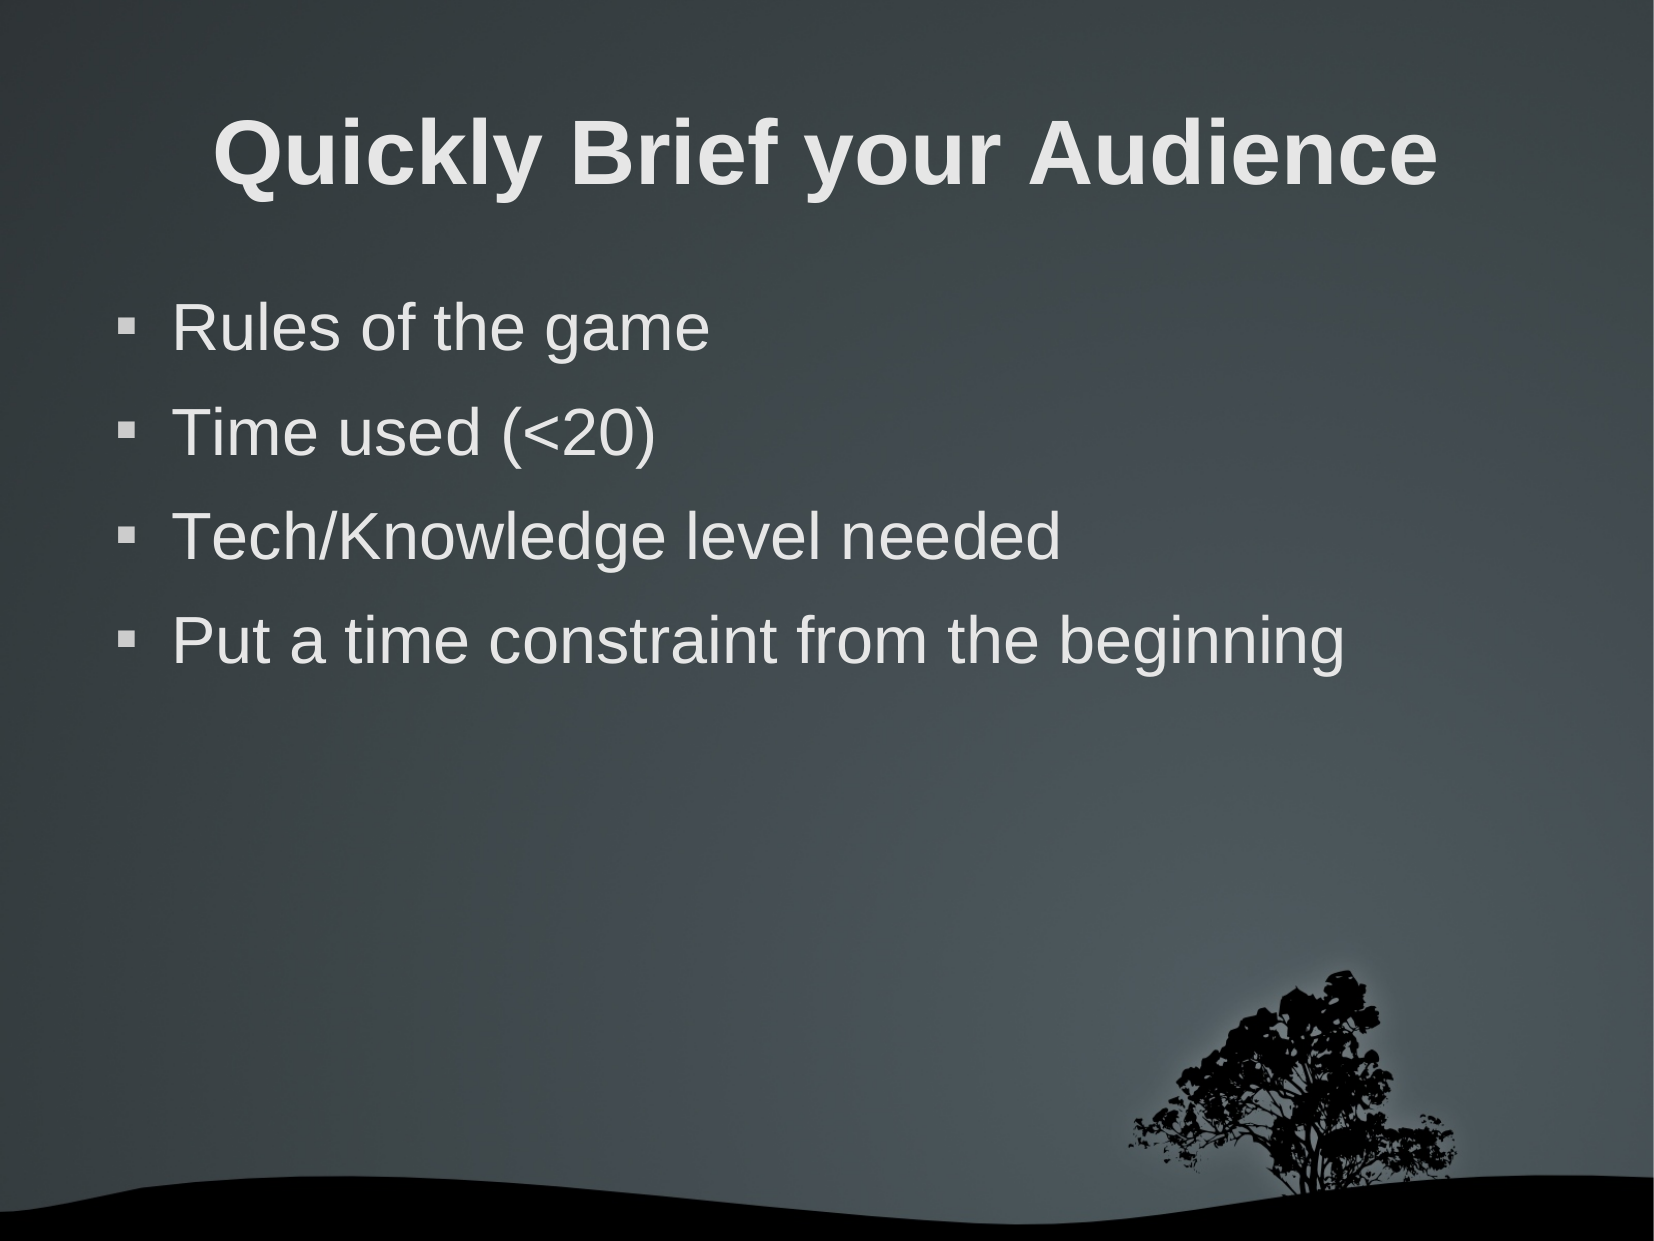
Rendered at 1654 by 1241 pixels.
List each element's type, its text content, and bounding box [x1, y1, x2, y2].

title Quickly Brief your Audience [82, 49, 1571, 257]
list Rules of the game Time used (<20) Tech/Knowledge level needed Put a time constraint from the beginning [82, 290, 1571, 1109]
picture [0, 0, 1654, 1241]
